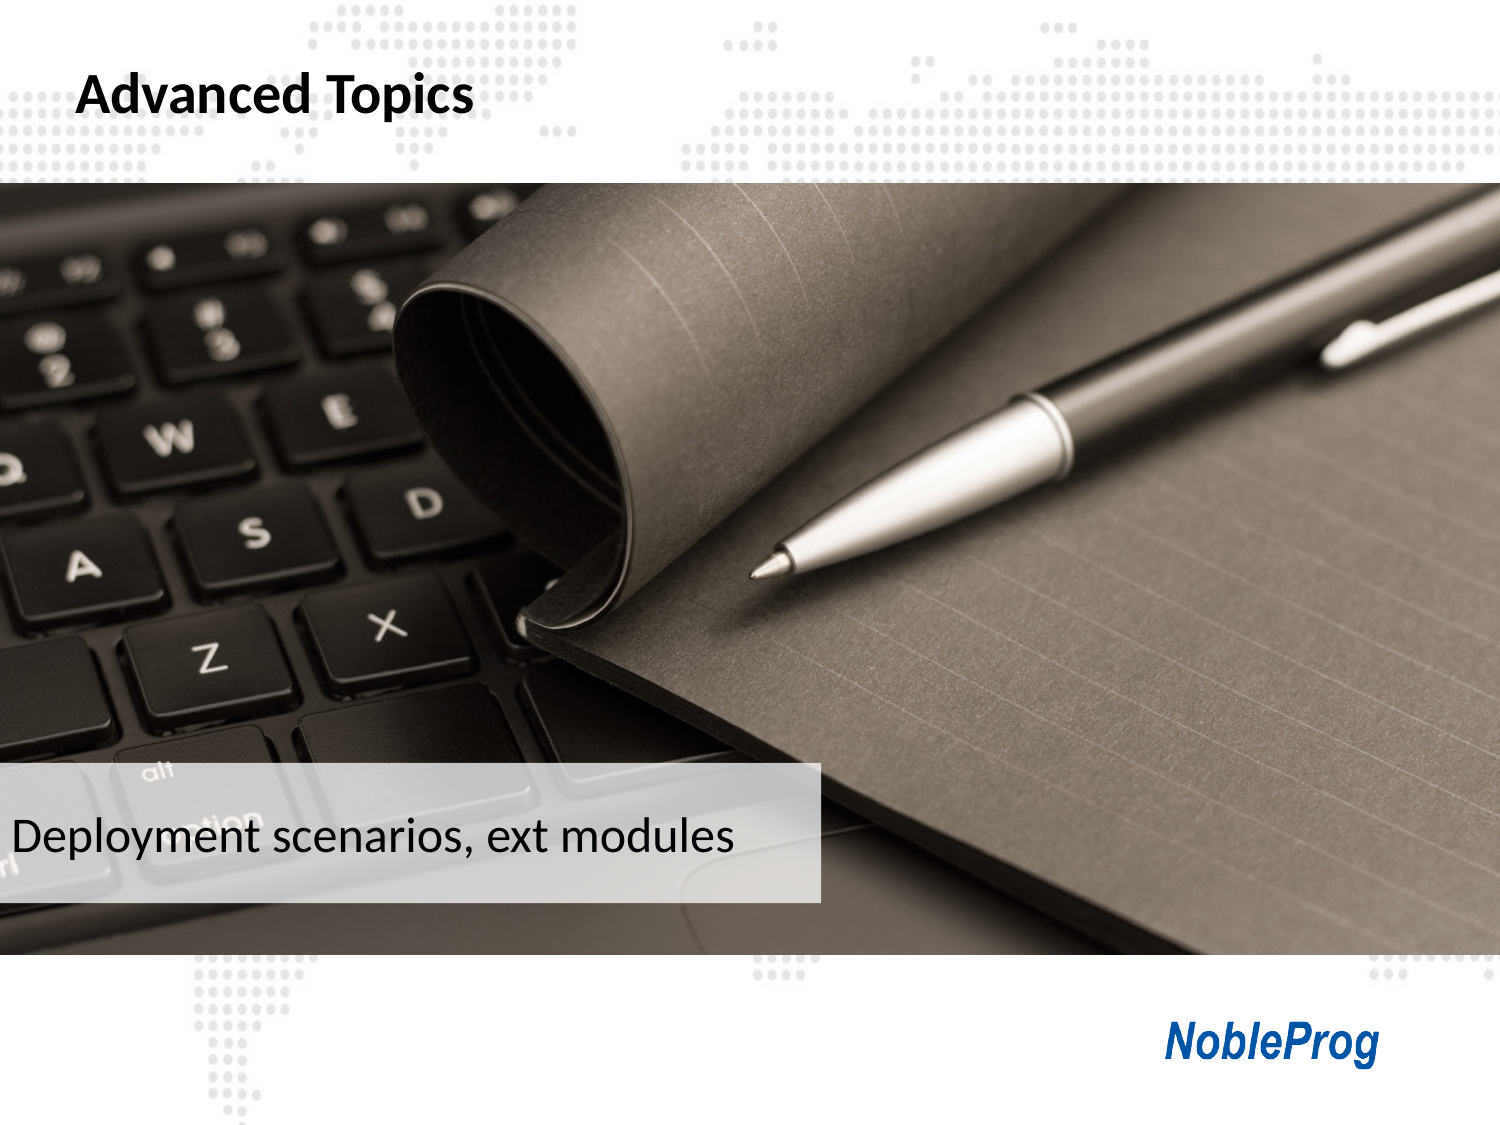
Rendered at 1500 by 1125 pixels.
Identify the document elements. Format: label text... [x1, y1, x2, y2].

text_box Deployment scenarios, ext modules [0, 762, 822, 904]
picture [0, 0, 1500, 1125]
text_box Advanced Topics [75, 55, 1425, 181]
